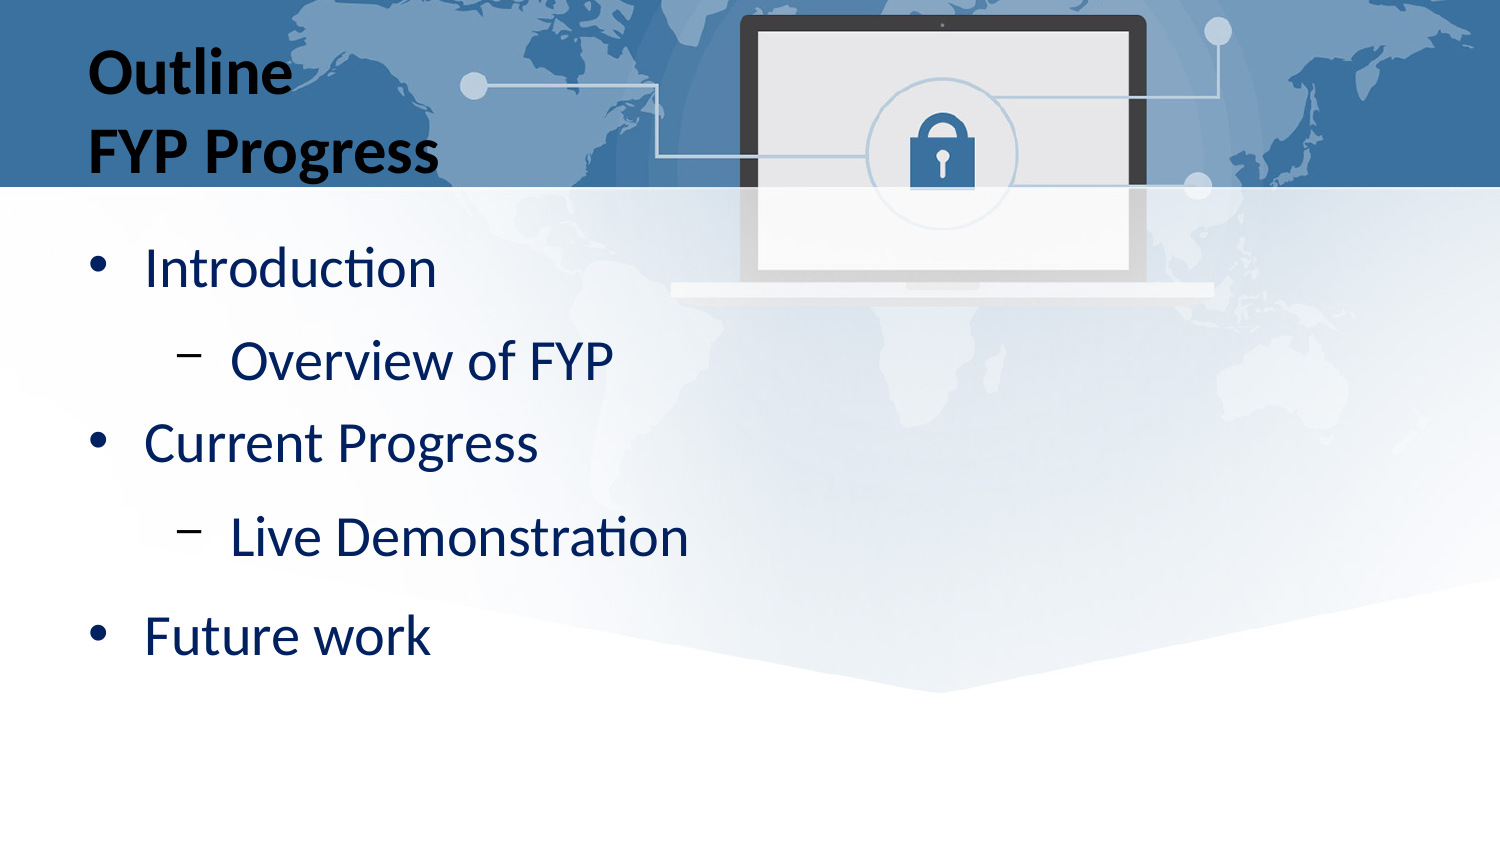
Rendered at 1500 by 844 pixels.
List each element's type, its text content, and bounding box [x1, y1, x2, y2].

picture [0, 0, 1500, 844]
list Introduction Overview of FYP Current Progress Live Demonstration Future work [73, 221, 1427, 773]
title Outline FYP Progress [73, 34, 1427, 181]
